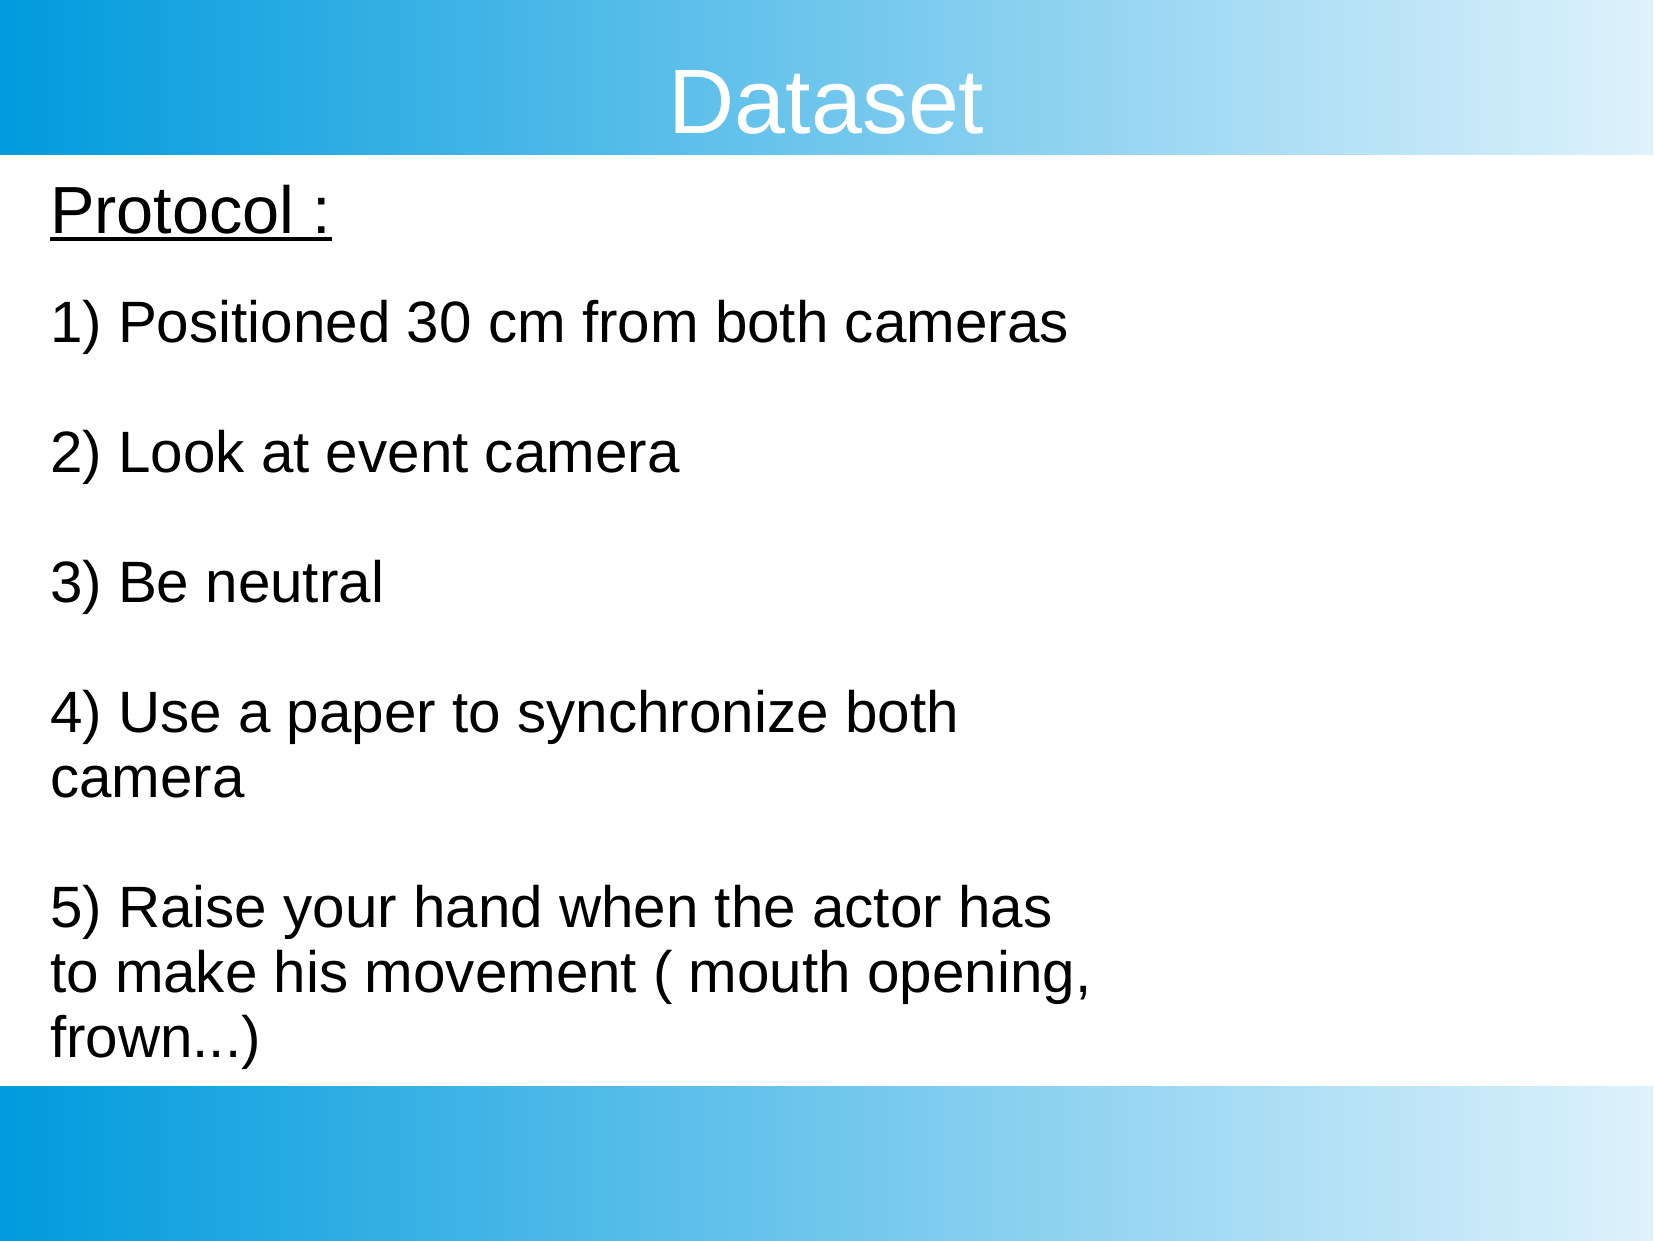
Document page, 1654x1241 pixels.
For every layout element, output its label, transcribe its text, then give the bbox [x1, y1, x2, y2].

title Dataset [82, 49, 1571, 155]
text_box Protocol : 1) Positioned 30 cm from both cameras 2) Look at event camera 3) Be neutral 4) Use a paper to synchronize both camera 5) Raise your hand when the actor has to make his movement ( mouth opening, frown...) [35, 165, 1595, 1078]
